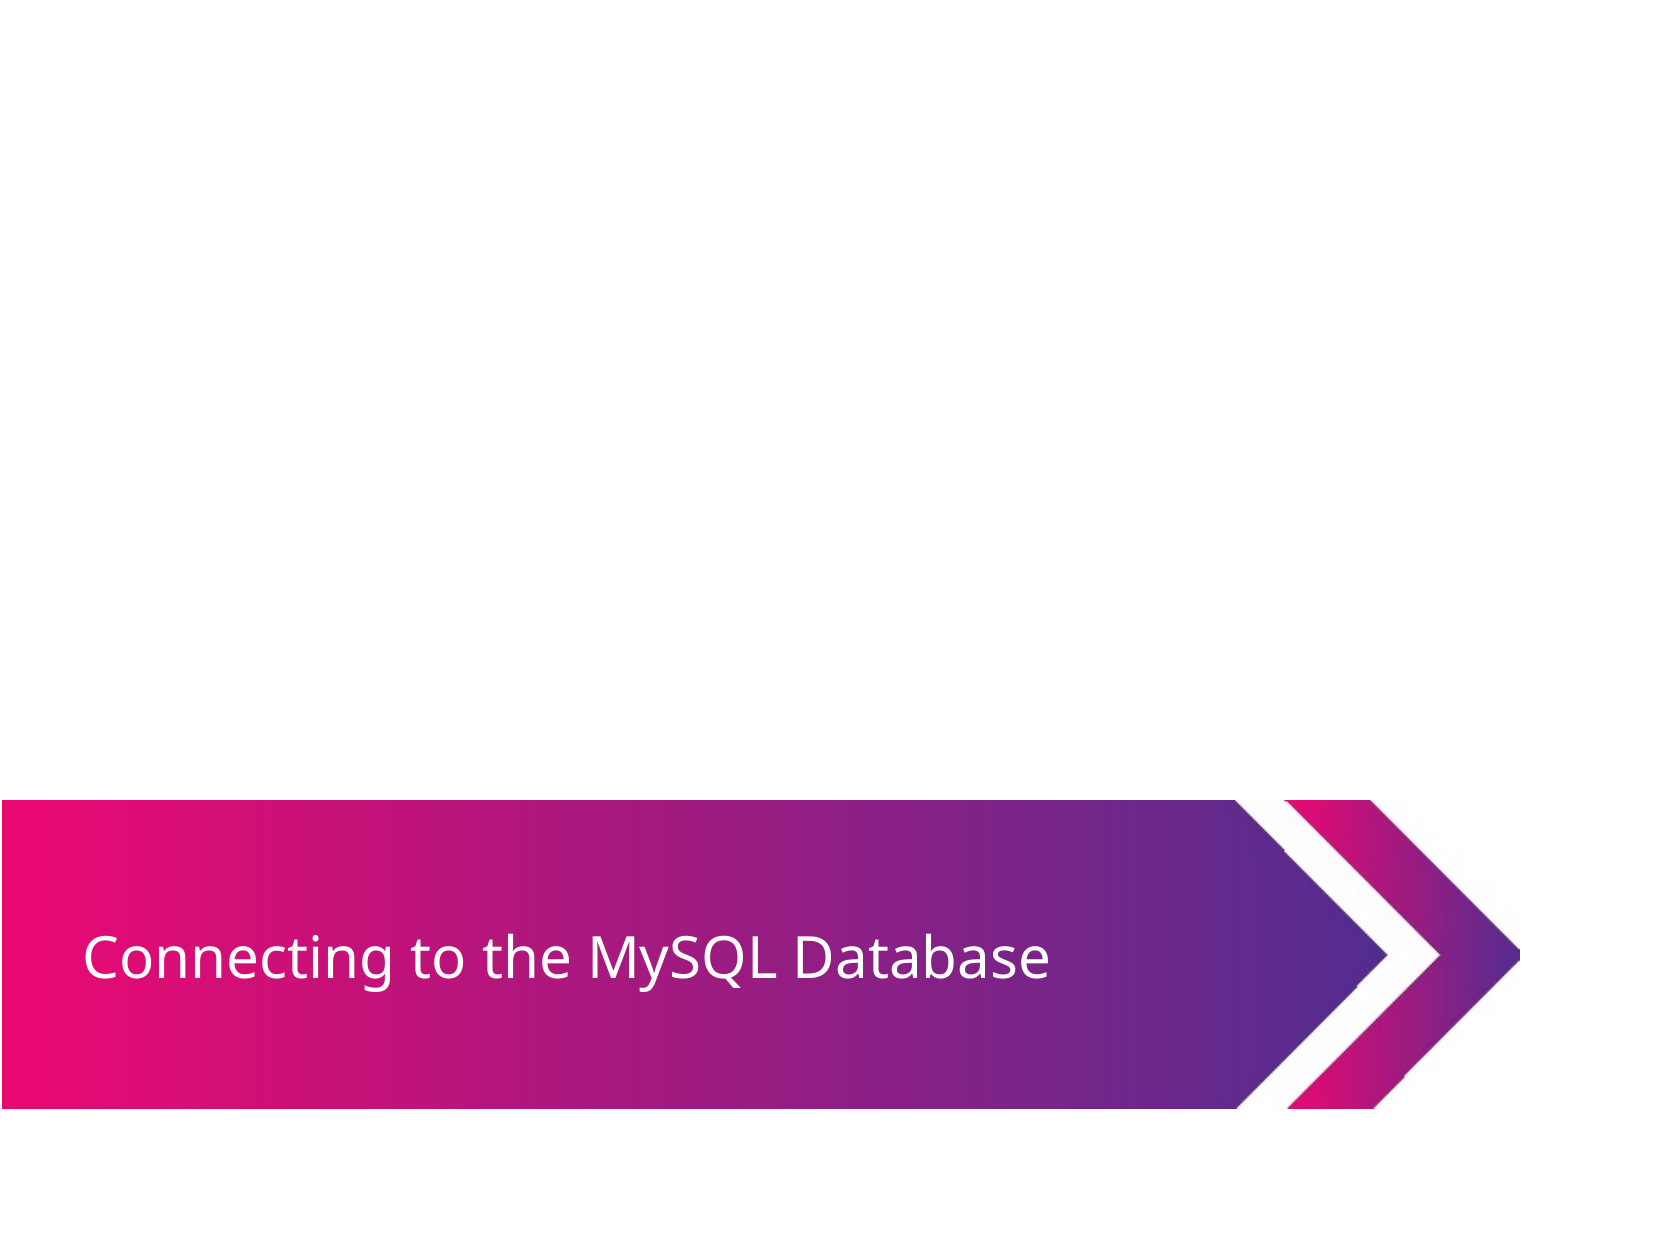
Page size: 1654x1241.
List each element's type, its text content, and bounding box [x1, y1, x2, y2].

title Connecting to the MySQL Database [82, 852, 1396, 1060]
picture [2, 800, 1520, 1109]
